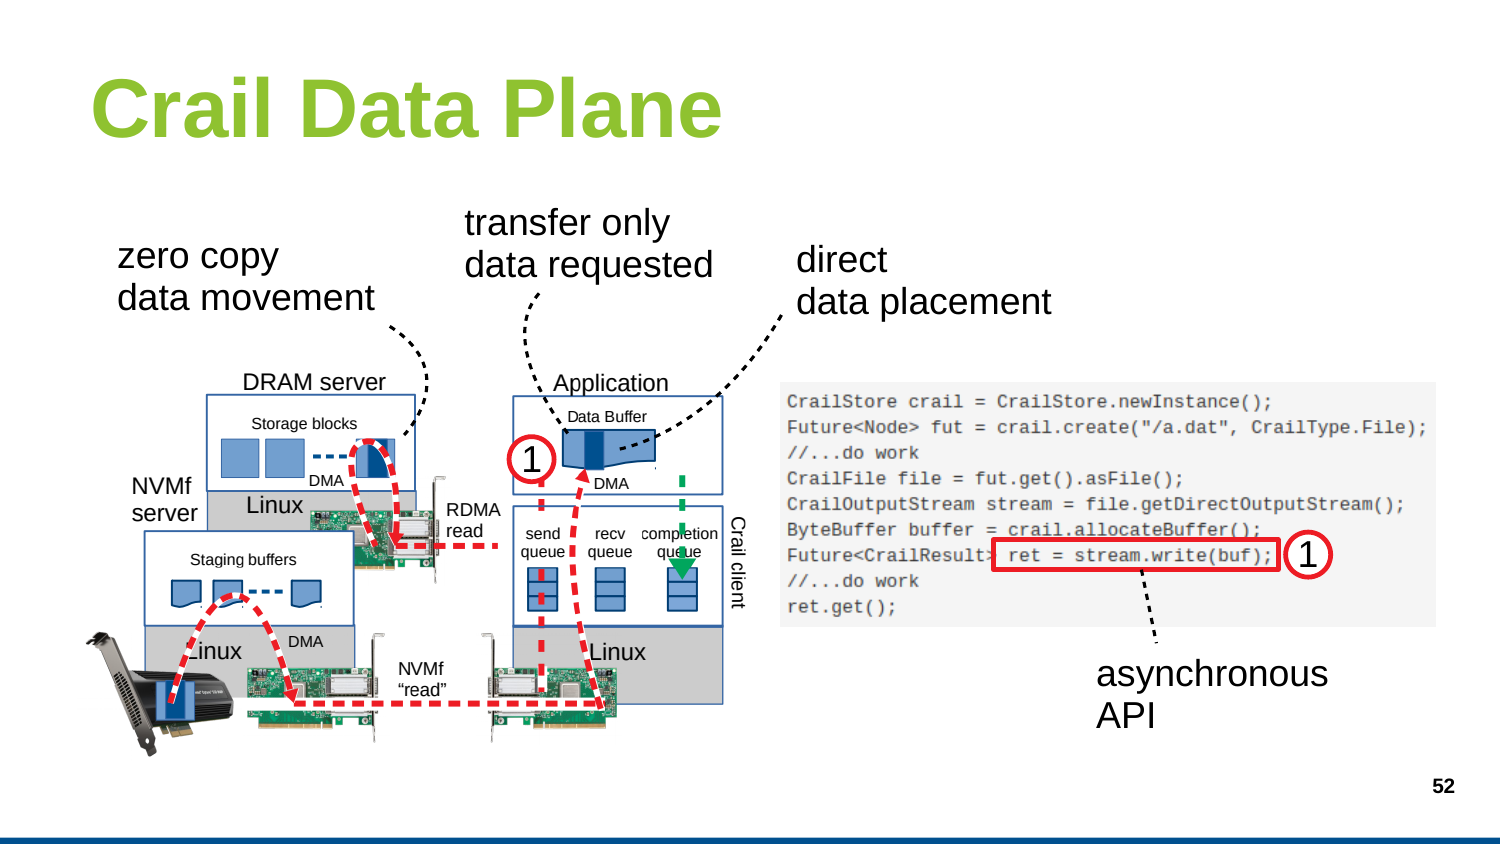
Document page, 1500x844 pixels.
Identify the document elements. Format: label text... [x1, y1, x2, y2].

text_box transfer only data requested [449, 194, 729, 294]
picture [76, 373, 746, 763]
picture [780, 382, 1436, 627]
text_box 1 [509, 436, 555, 482]
title Crail Data Plane [75, 33, 1426, 175]
text_box asynchronous API [1081, 645, 1344, 745]
text_box zero copy data movement [102, 227, 390, 327]
text_box direct data placement [781, 230, 1067, 330]
text_box 1 [1285, 532, 1331, 578]
